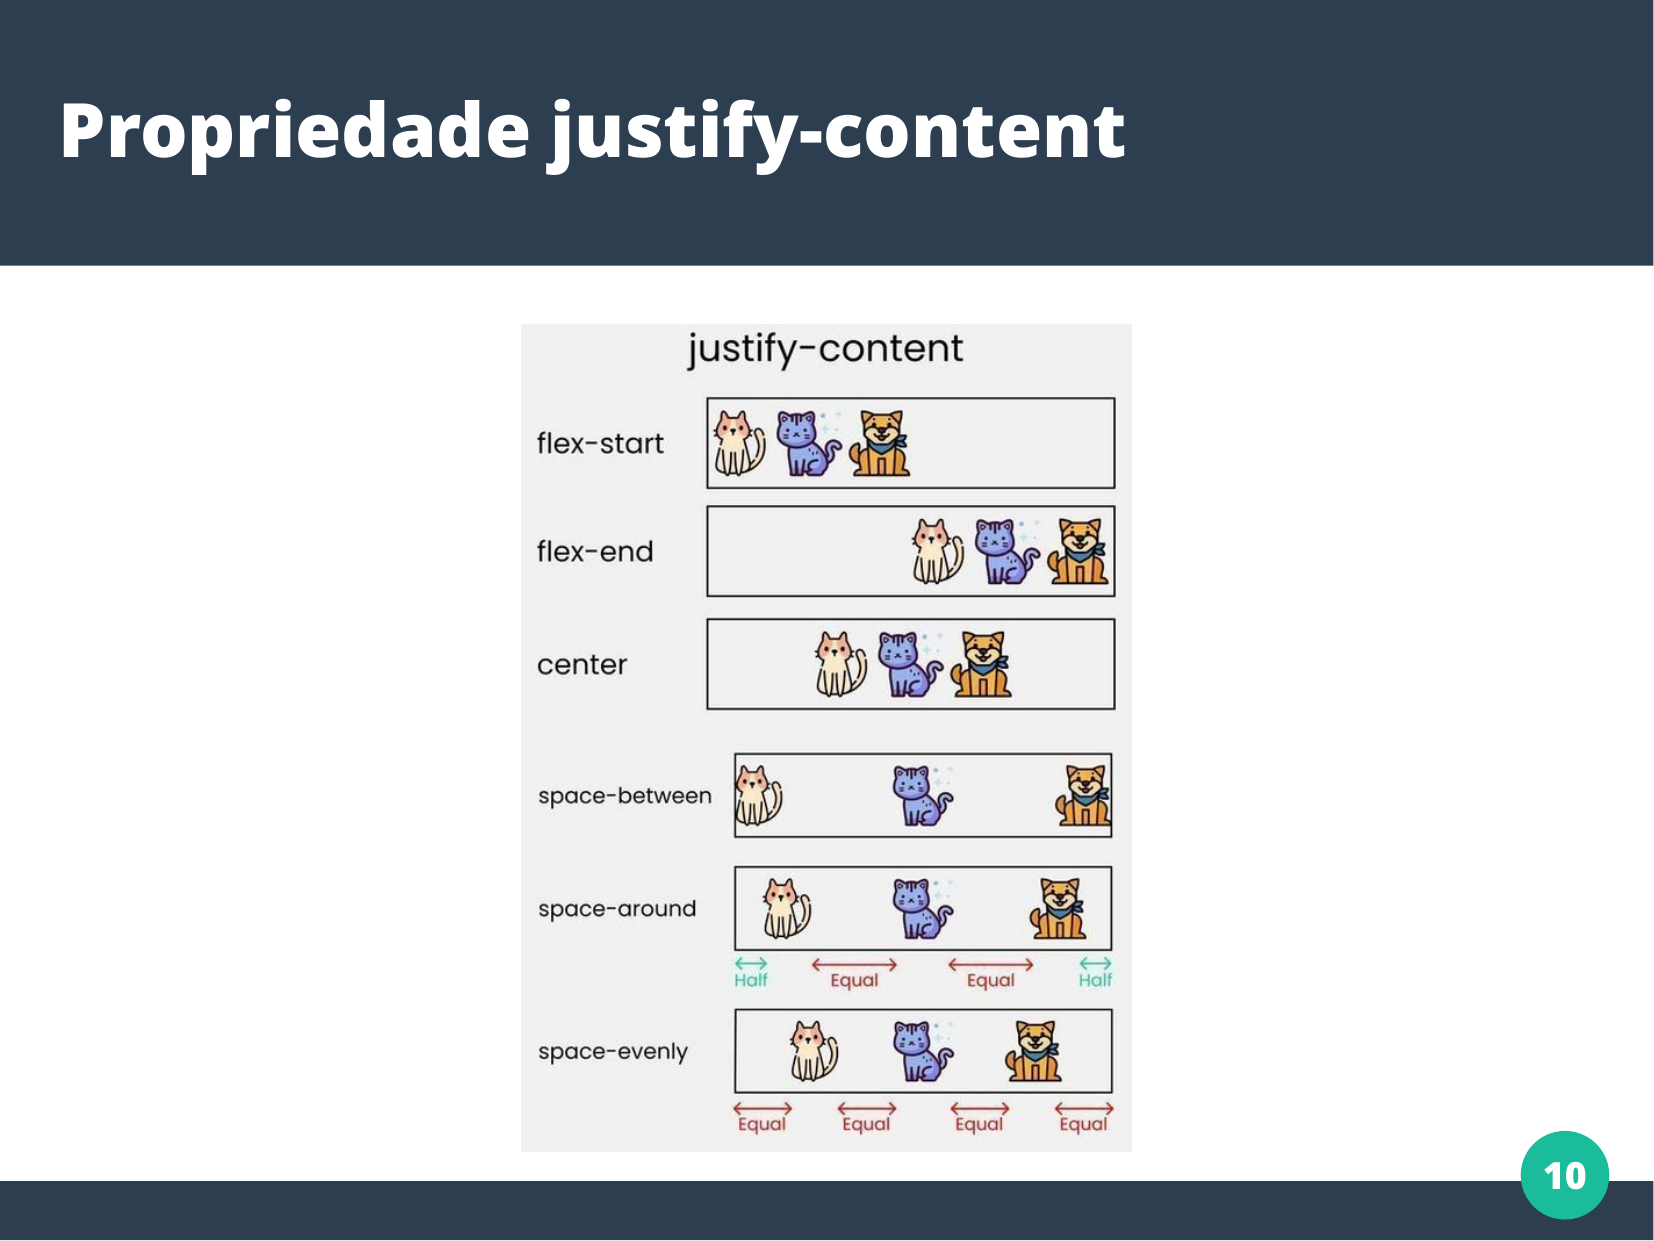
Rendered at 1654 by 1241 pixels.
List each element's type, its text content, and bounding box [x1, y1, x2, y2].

title Propriedade justify-content [59, 49, 1595, 207]
picture [521, 324, 1132, 1152]
